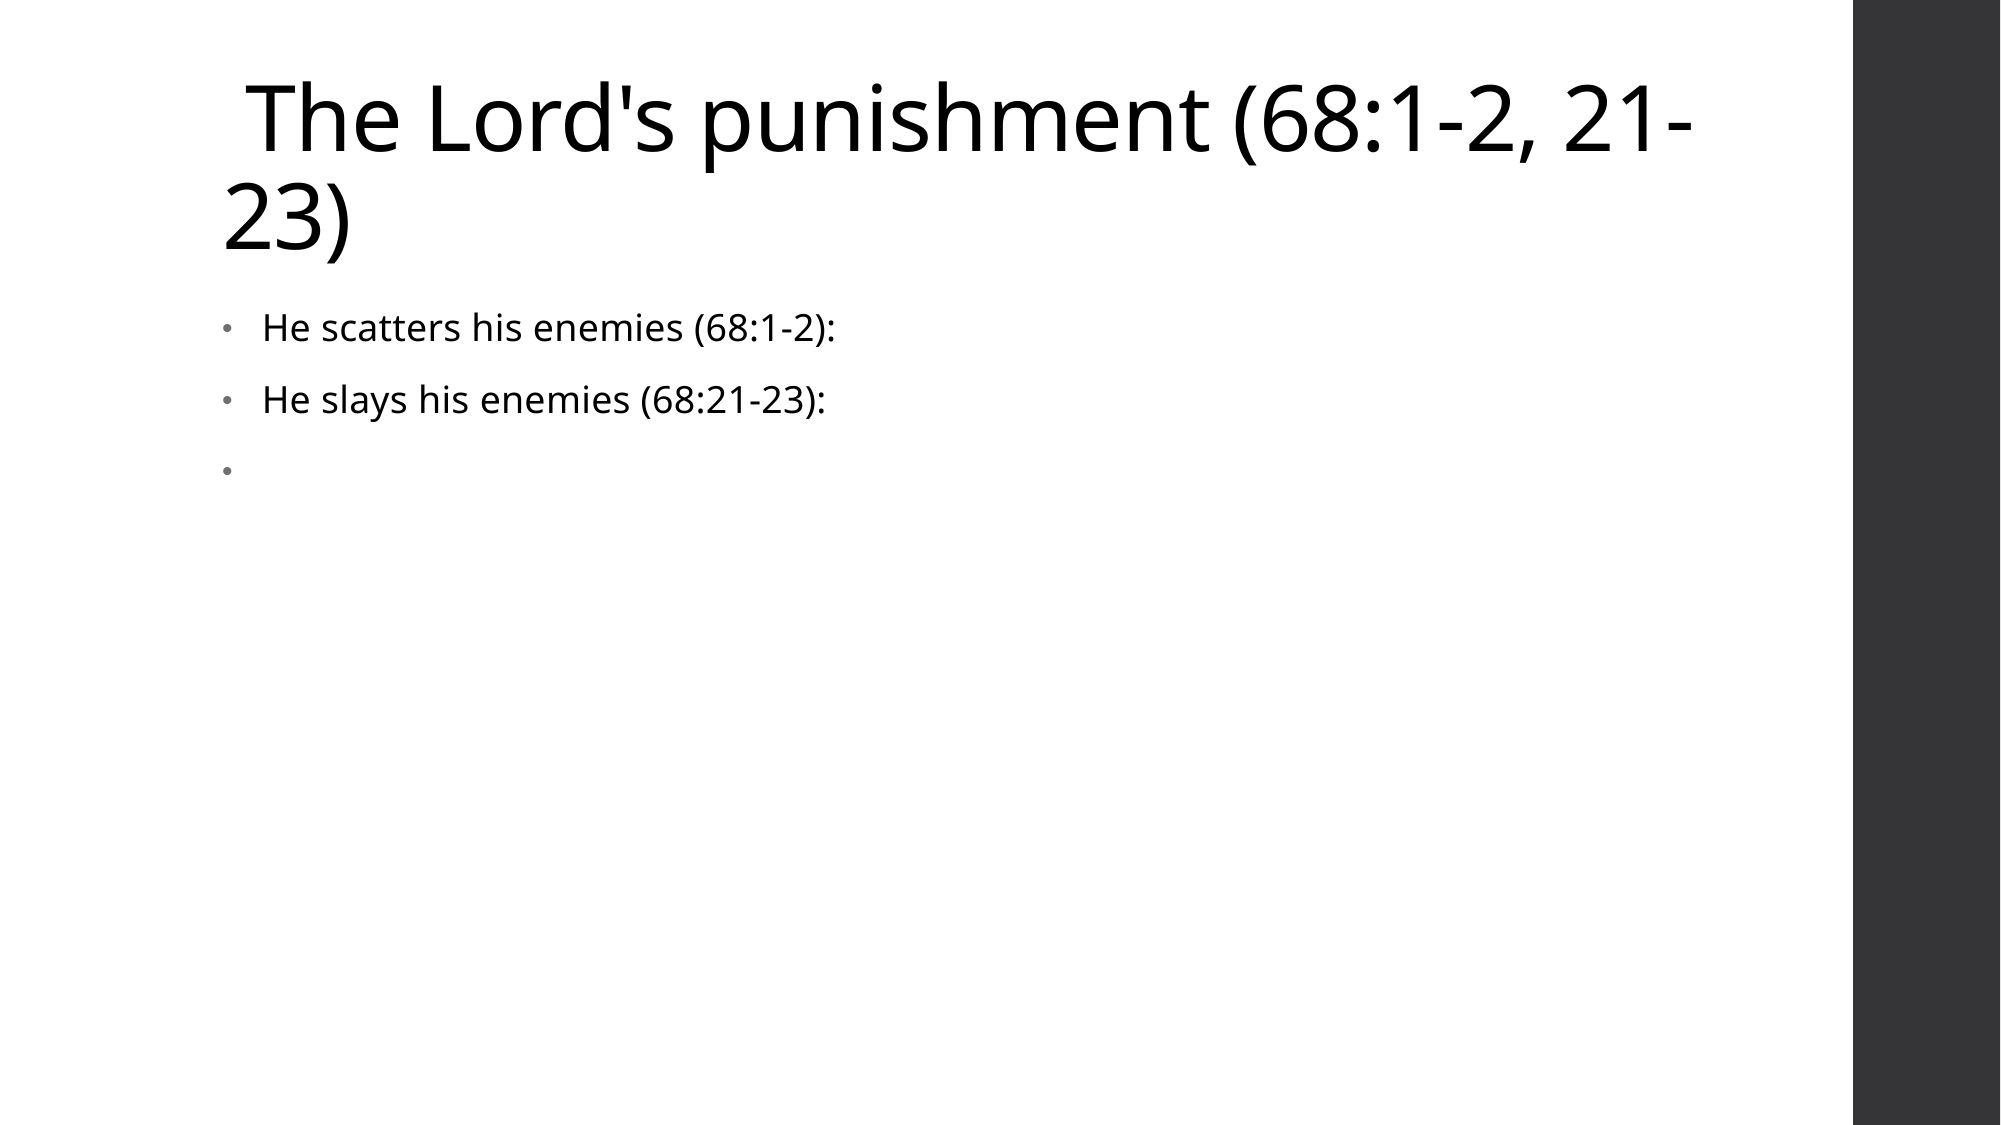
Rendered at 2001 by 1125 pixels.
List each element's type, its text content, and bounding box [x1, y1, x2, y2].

list He scatters his enemies (68:1-2): He slays his enemies (68:21-23): [206, 299, 1617, 1014]
title The Lord's punishment (68:1-2, 21-23) [206, 60, 1797, 278]
